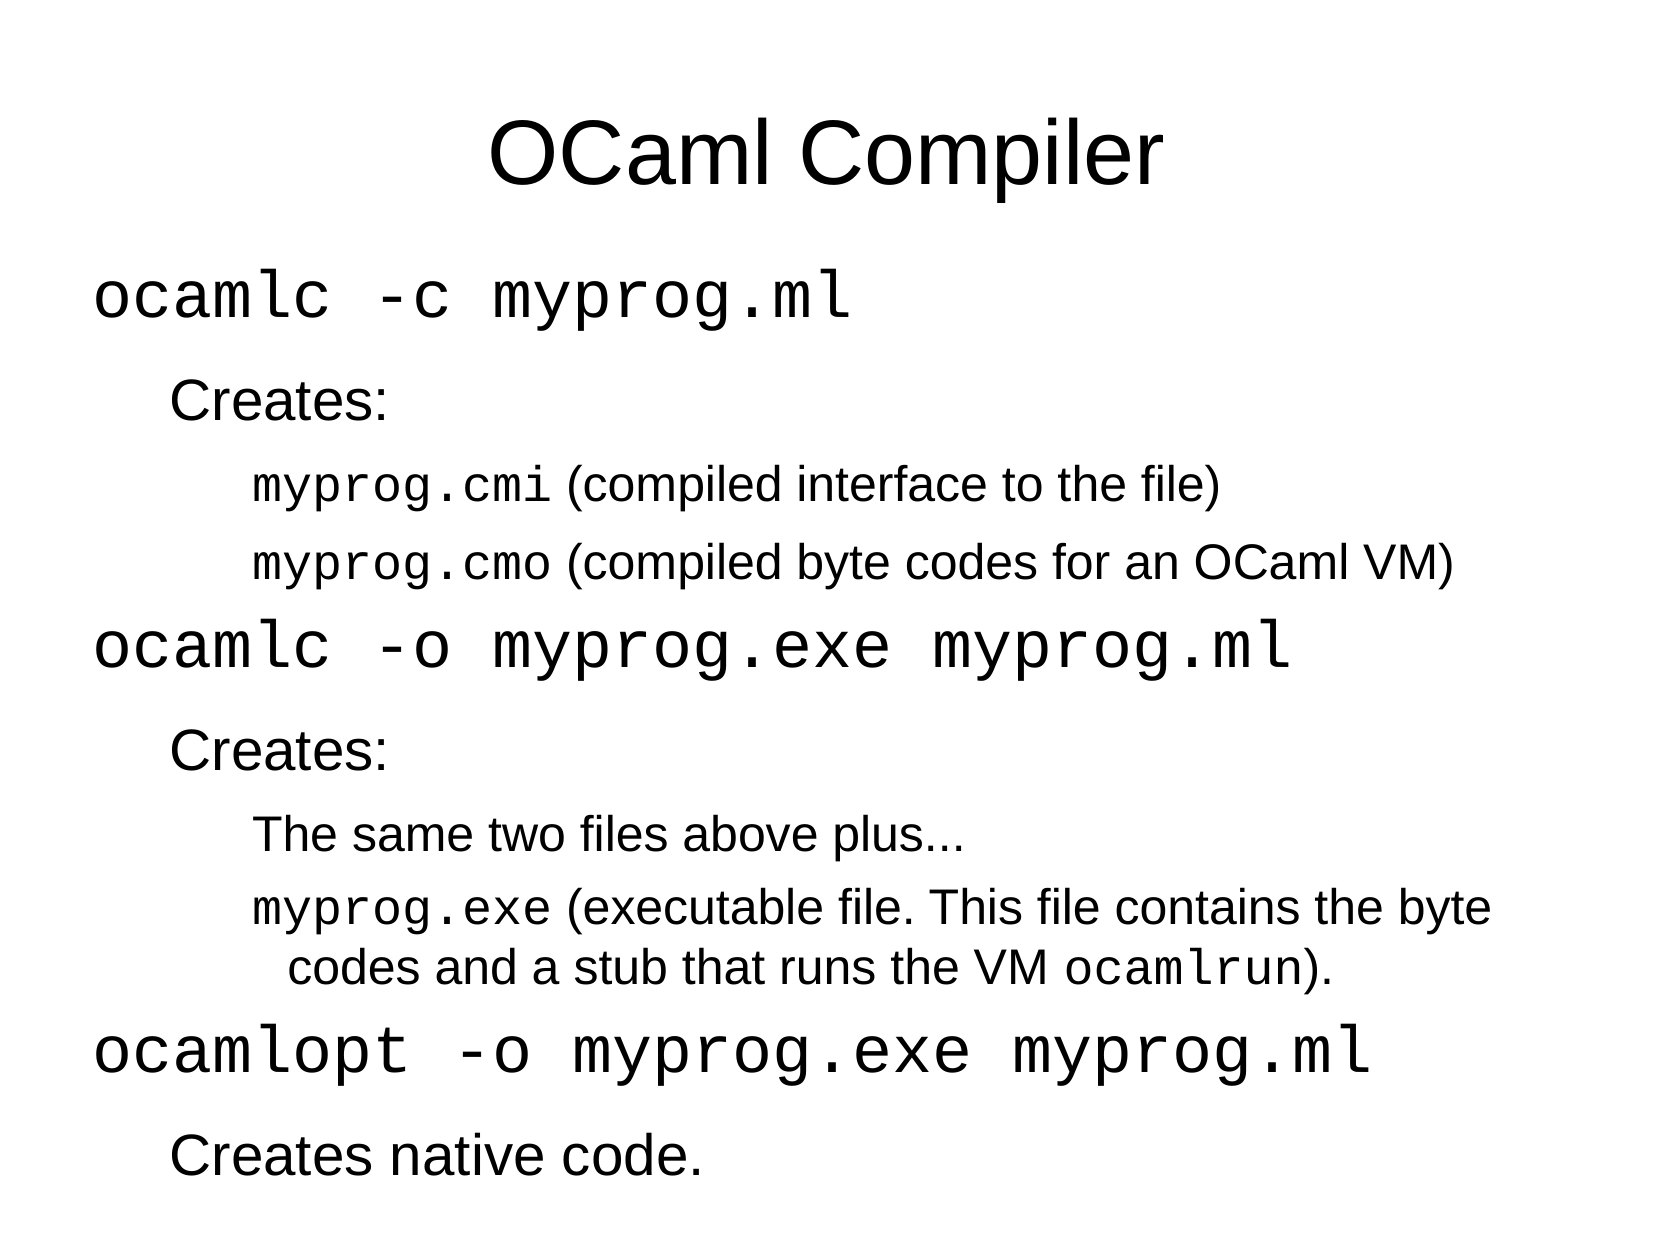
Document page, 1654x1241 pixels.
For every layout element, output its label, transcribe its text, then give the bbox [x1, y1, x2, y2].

list ocamlc -c myprog.ml Creates: myprog.cmi (compiled interface to the file) myprog.cmo (compiled byte codes for an OCaml VM) ocamlc -o myprog.exe myprog.ml Creates: The same two files above plus... myprog.exe (executable file. This file contains the byte codes and a stub that runs the VM ocamlrun). ocamlopt -o myprog.exe myprog.ml Creates native code. [75, 262, 1564, 1180]
title OCaml Compiler [82, 56, 1571, 250]
